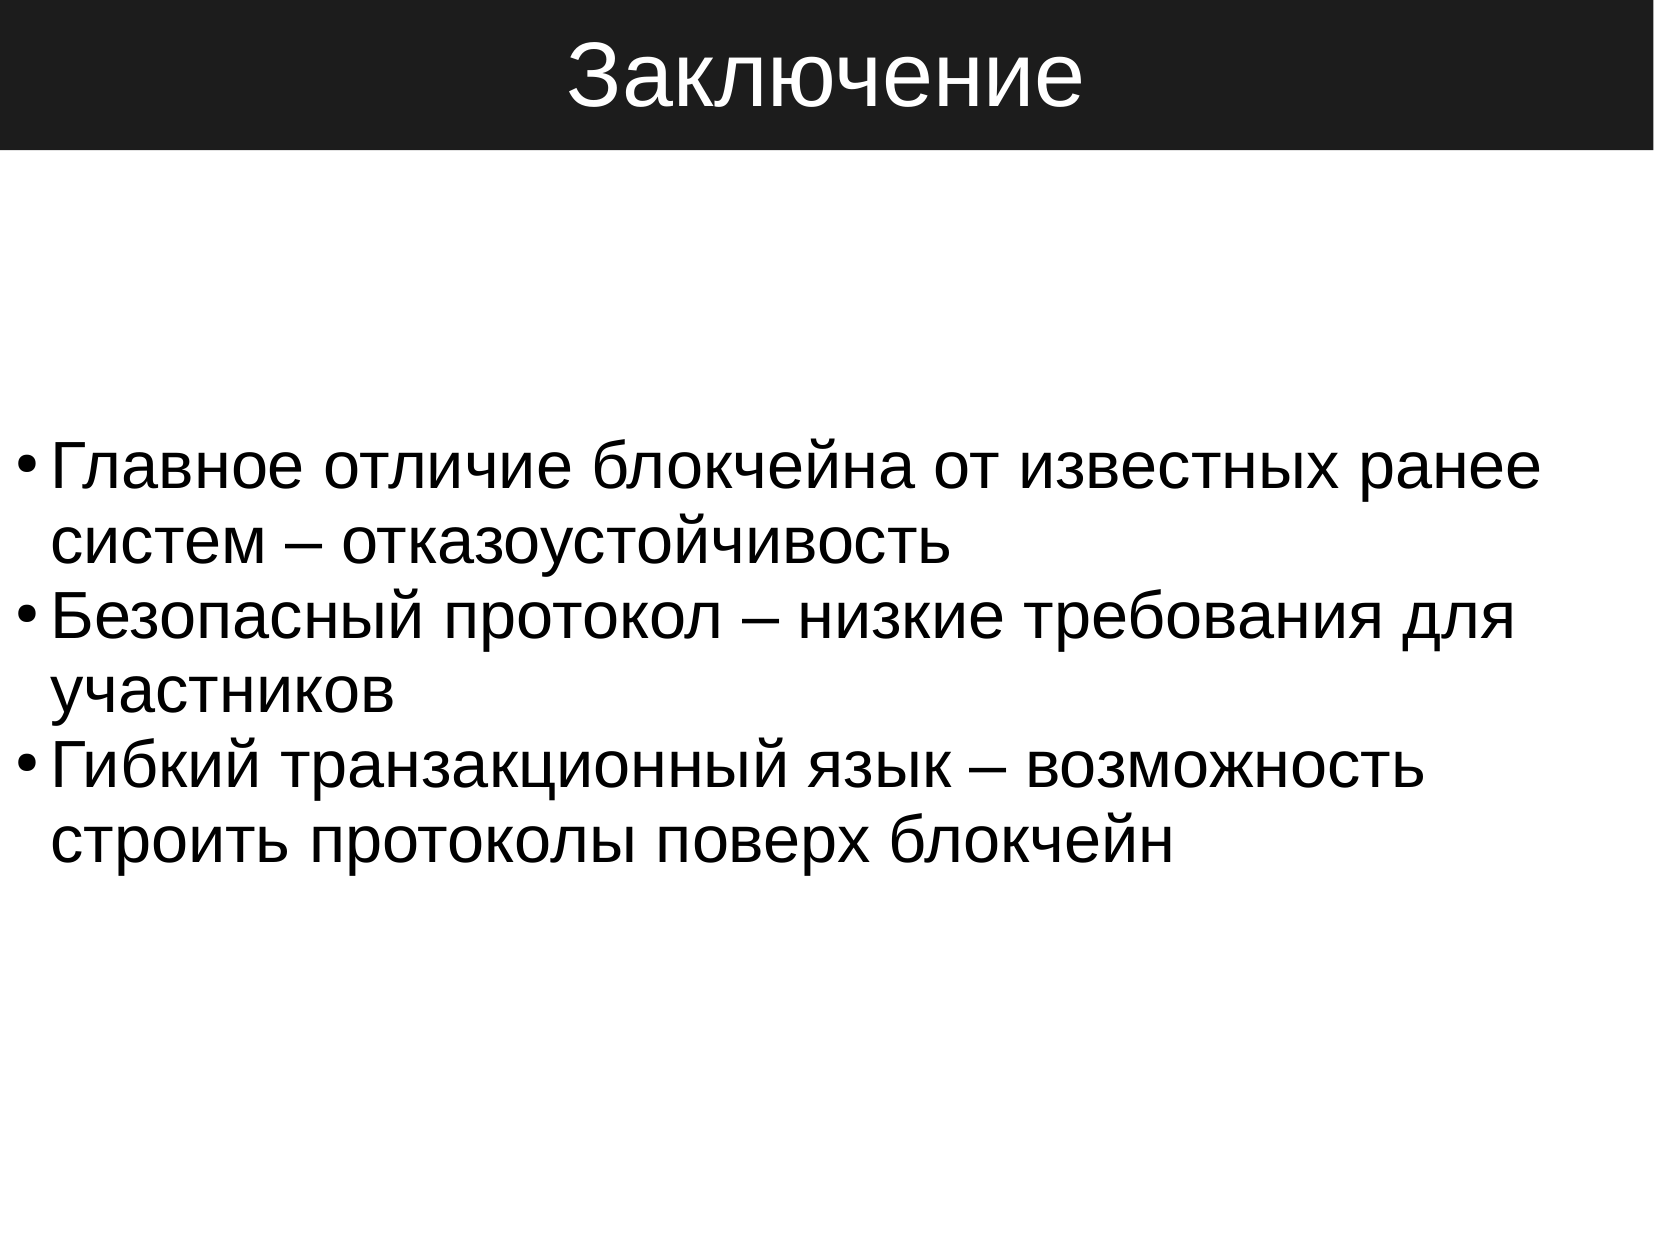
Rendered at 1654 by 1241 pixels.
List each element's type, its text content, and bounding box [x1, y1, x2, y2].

title Заключение [0, 0, 1654, 151]
subtitle Главное отличие блокчейна от известных ранее систем – отказоустойчивость Безопасный протокол – низкие требования для участников Гибкий транзакционный язык – возможность строить протоколы поверх блокчейн [15, 210, 1606, 1096]
